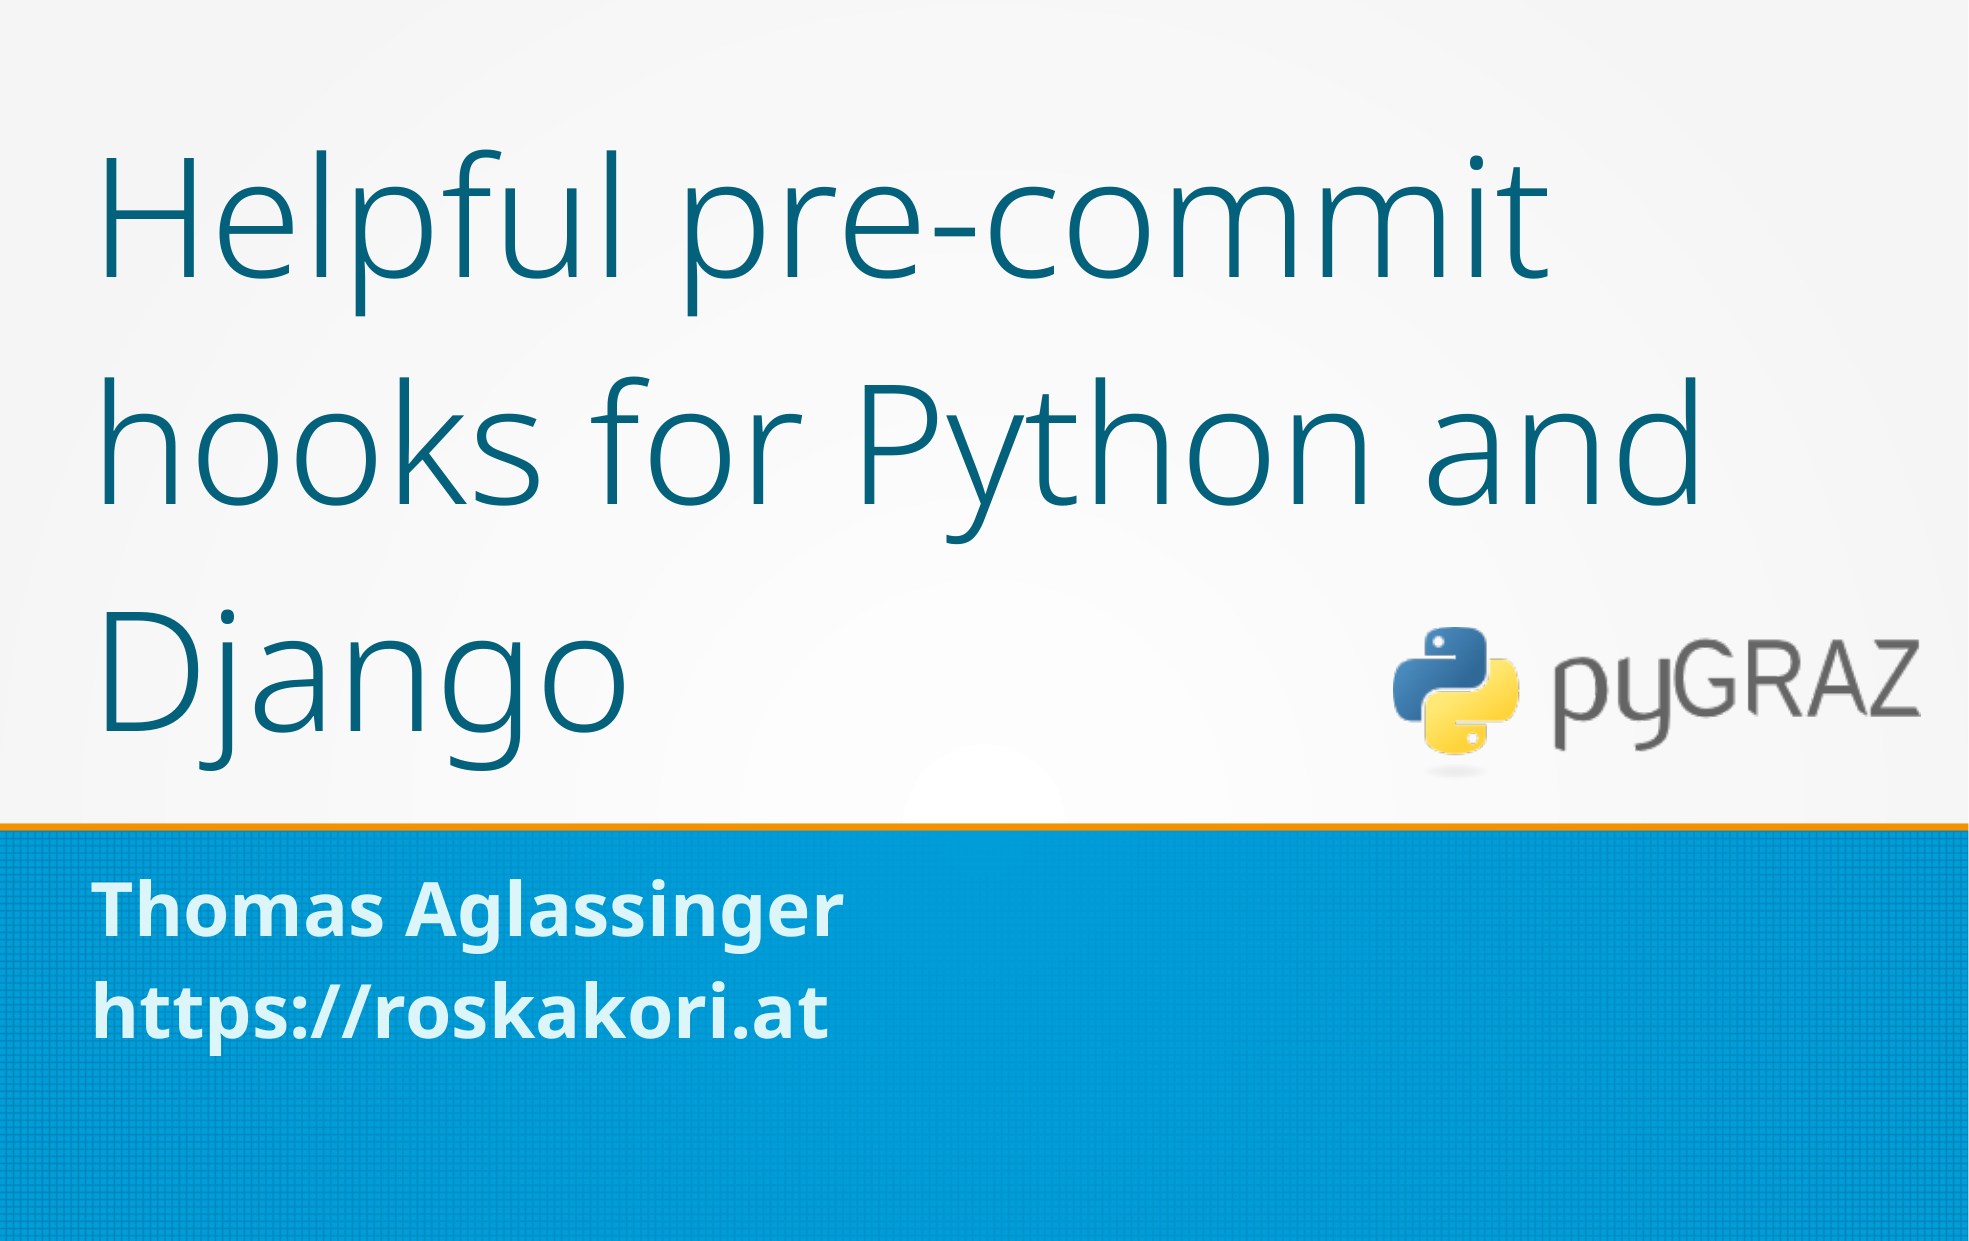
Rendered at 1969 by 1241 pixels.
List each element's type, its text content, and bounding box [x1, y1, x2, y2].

title Helpful pre-commit hooks for Python and Django [90, 49, 1855, 781]
picture [0, 0, 1969, 830]
subtitle Thomas Aglassinger https://roskakori.at [90, 855, 1861, 1111]
